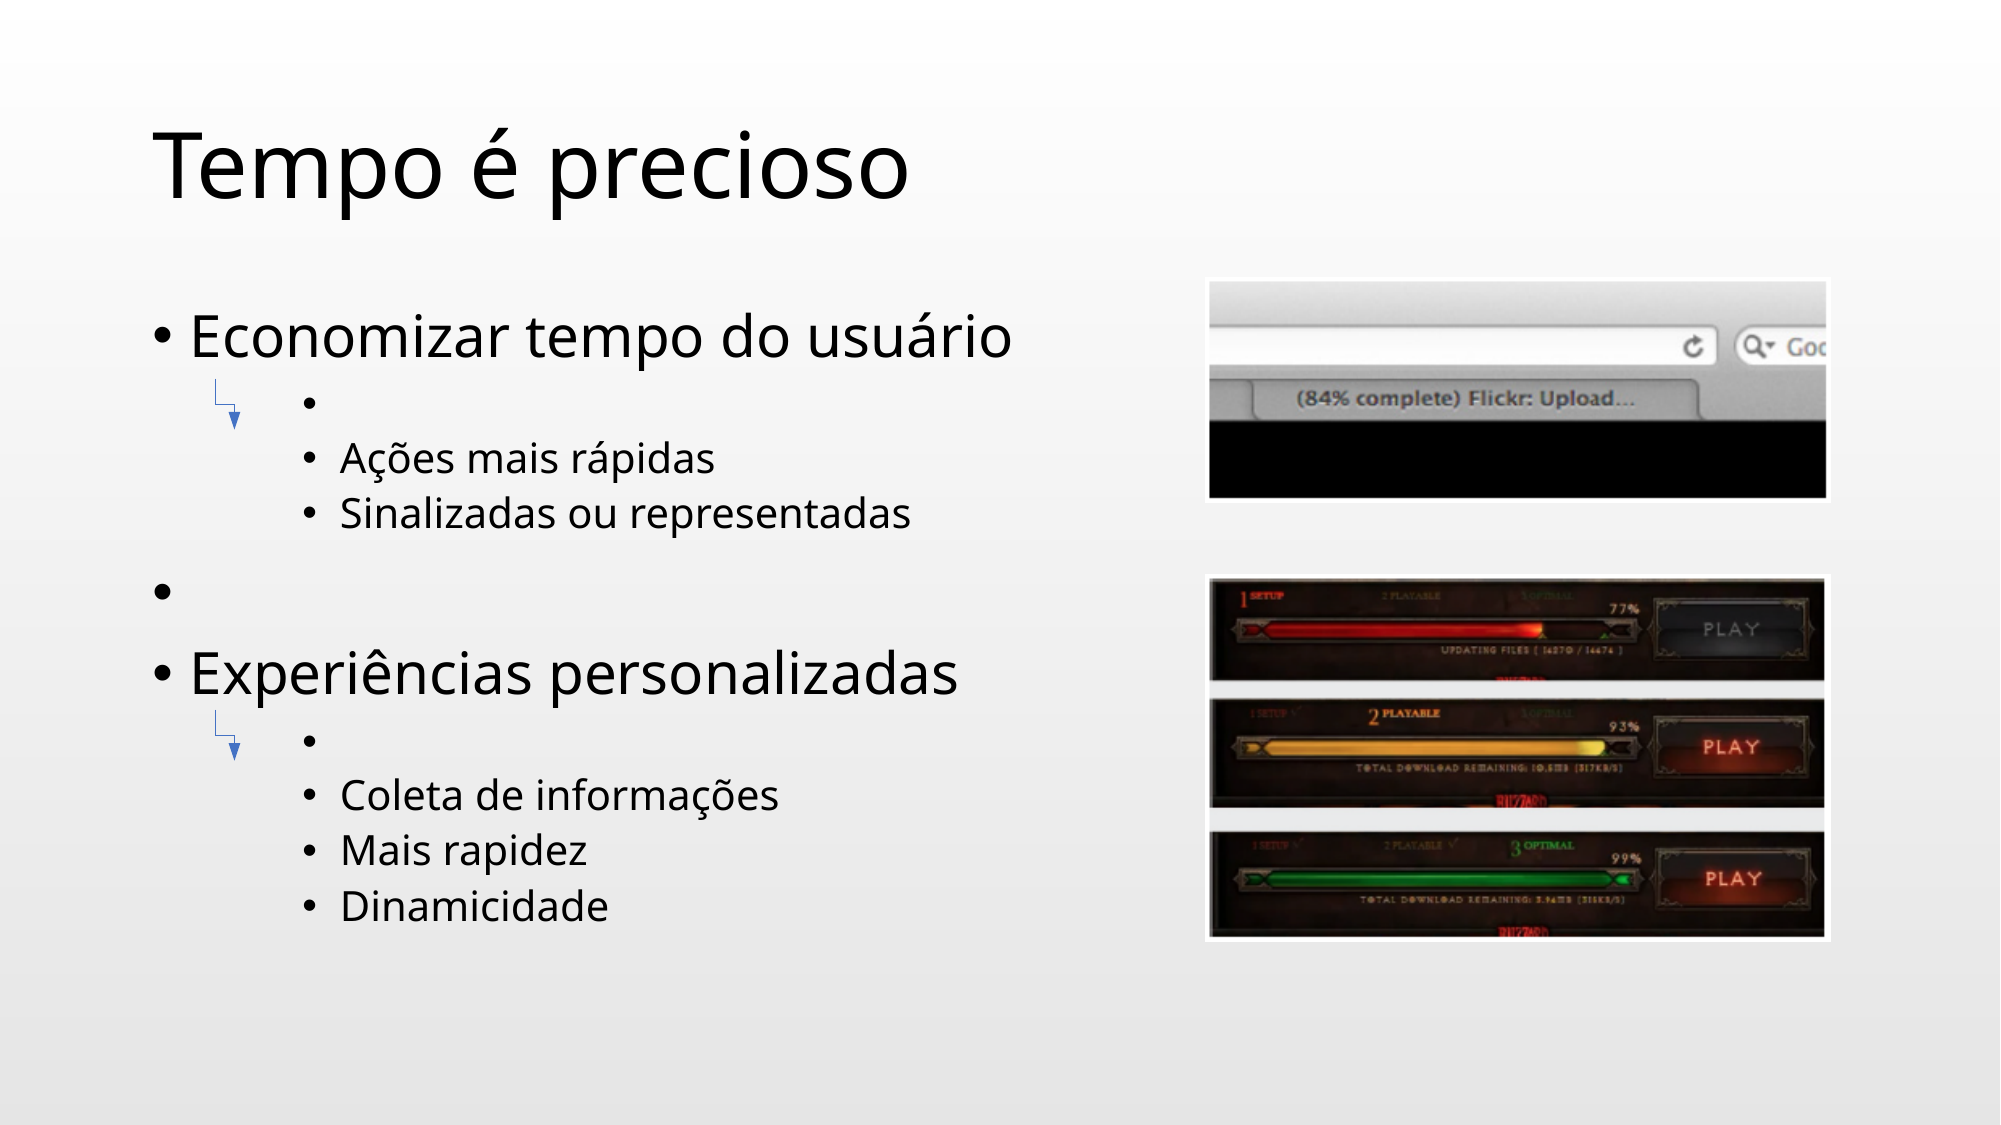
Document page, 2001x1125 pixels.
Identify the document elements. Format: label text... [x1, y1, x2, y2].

title Tempo é precioso [137, 59, 1863, 278]
list Economizar tempo do usuário Ações mais rápidas Sinalizadas ou representadas Experiências personalizadas Coleta de informações Mais rapidez Dinamicidade [137, 299, 1863, 1014]
picture [1205, 574, 1831, 942]
picture [1205, 277, 1831, 503]
